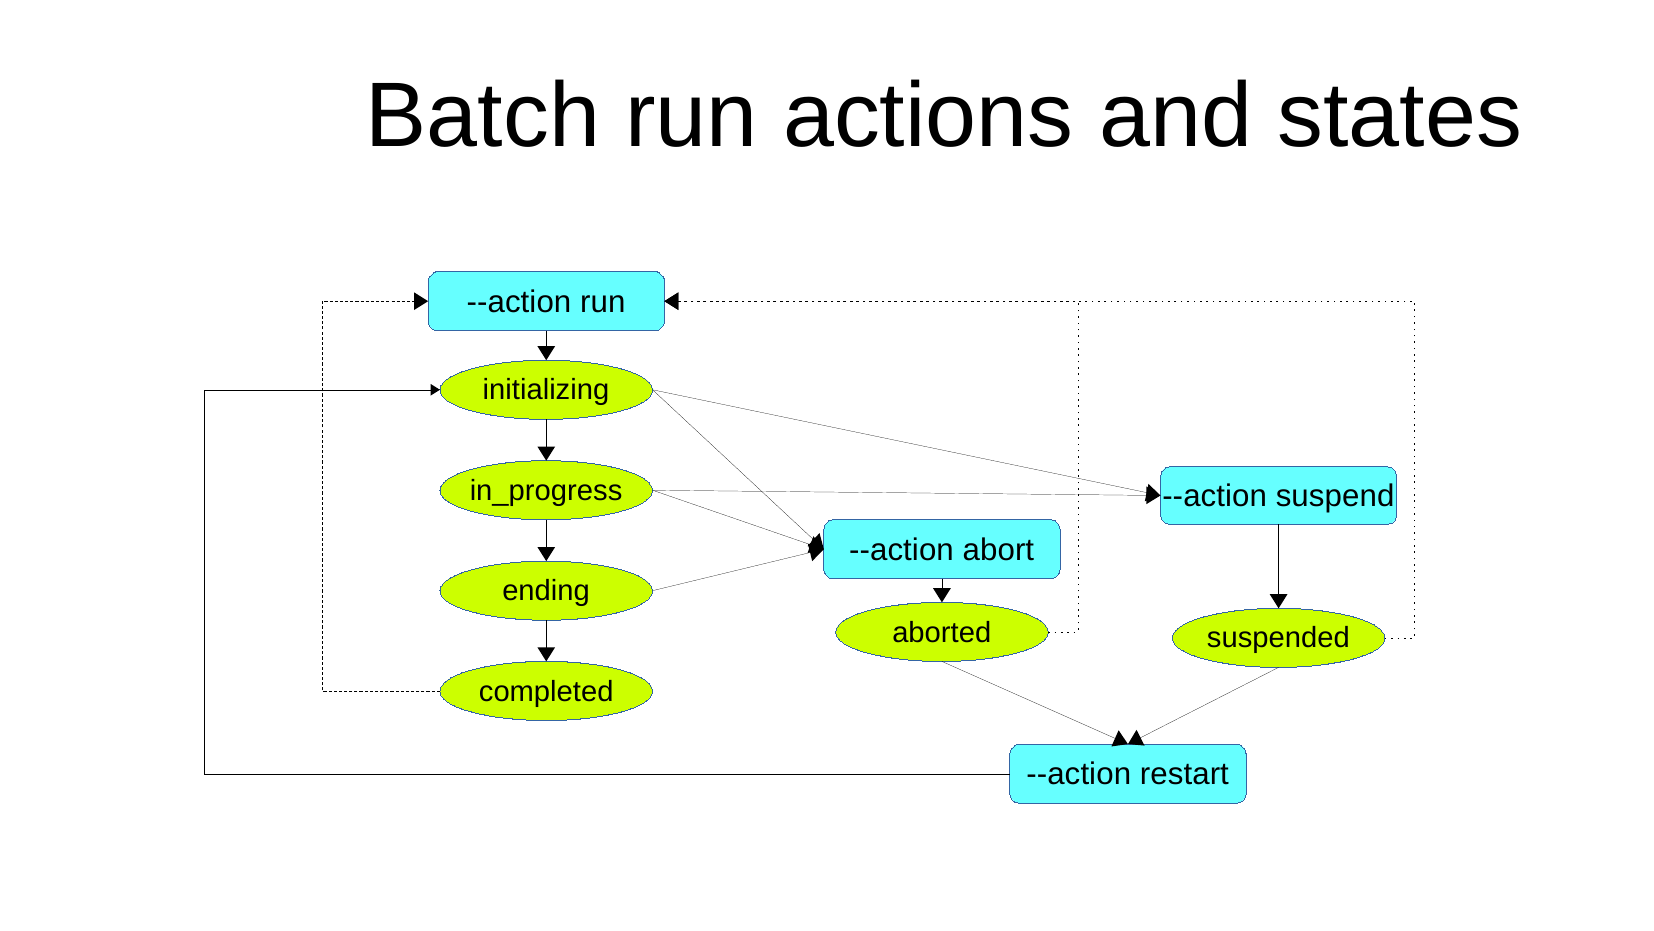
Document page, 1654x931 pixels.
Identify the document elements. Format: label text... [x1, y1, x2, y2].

text_box aborted [835, 602, 1049, 662]
text_box --action run [428, 271, 665, 331]
text_box --action restart [1009, 744, 1247, 804]
text_box --action abort [823, 519, 1061, 579]
text_box initializing [440, 360, 653, 420]
text_box --action suspend [1160, 466, 1397, 525]
text_box suspended [1172, 608, 1385, 668]
text_box ending [439, 561, 653, 621]
text_box completed [439, 661, 653, 721]
title Batch run actions and states [318, 37, 1571, 193]
text_box in_progress [439, 460, 653, 520]
